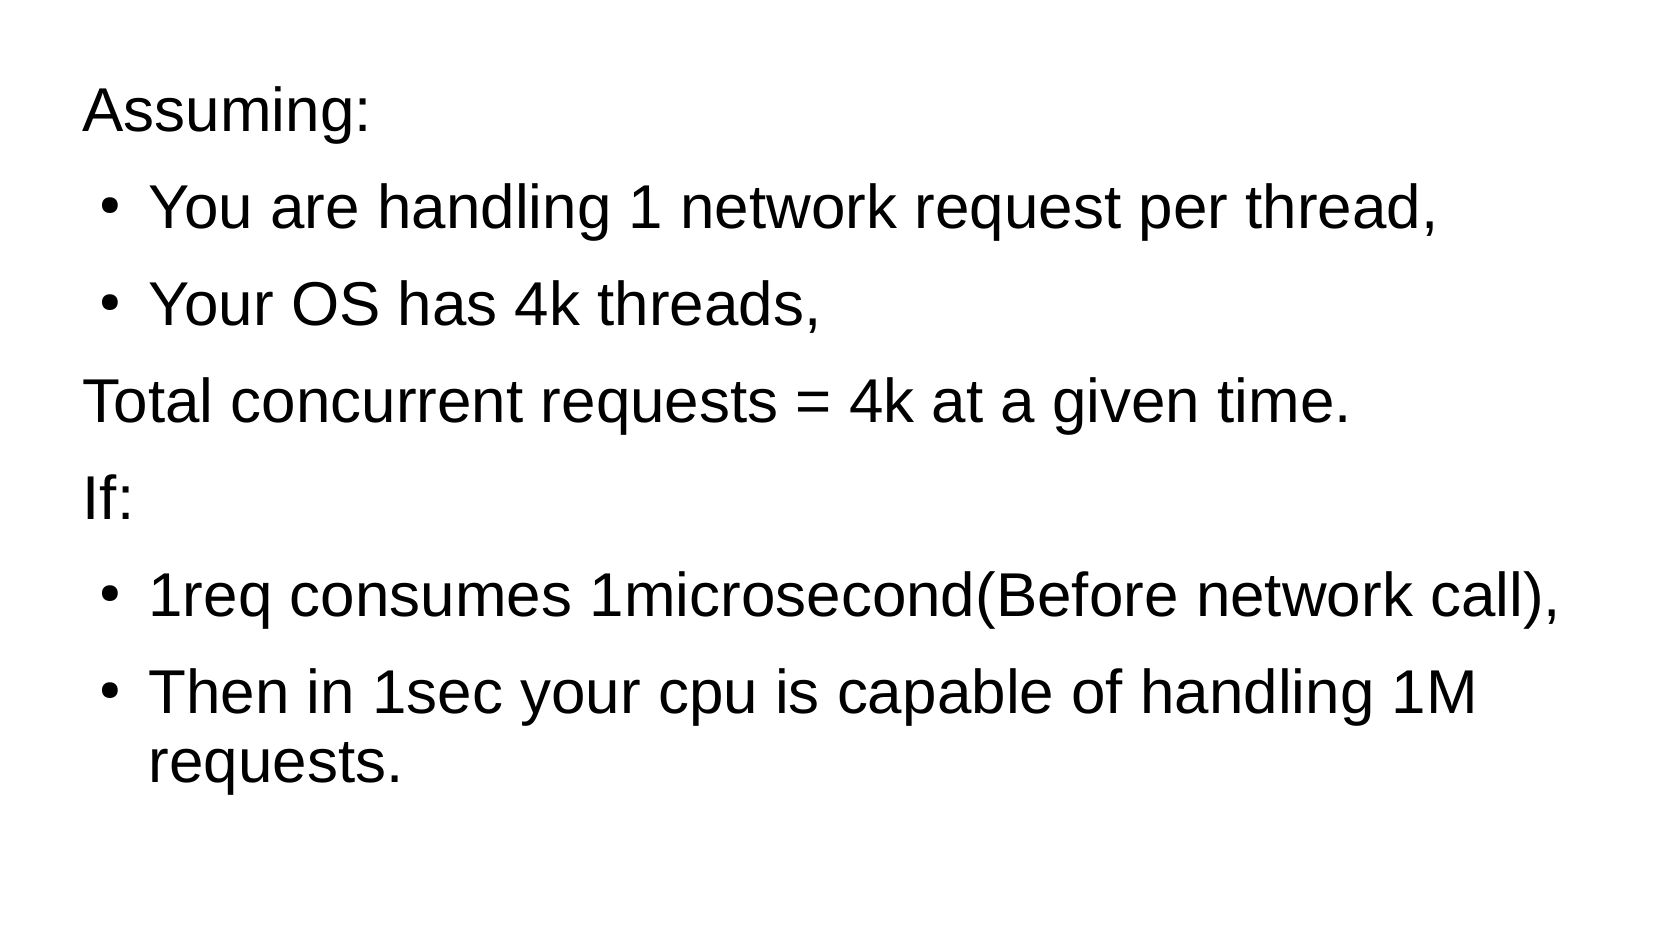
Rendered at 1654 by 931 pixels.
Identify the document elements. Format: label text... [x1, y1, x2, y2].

list Assuming: You are handling 1 network request per thread, Your OS has 4k threads, Total concurrent requests = 4k at a given time. If: 1req consumes 1microsecond(Before network call), Then in 1sec your cpu is capable of handling 1M requests. [82, 75, 1571, 863]
